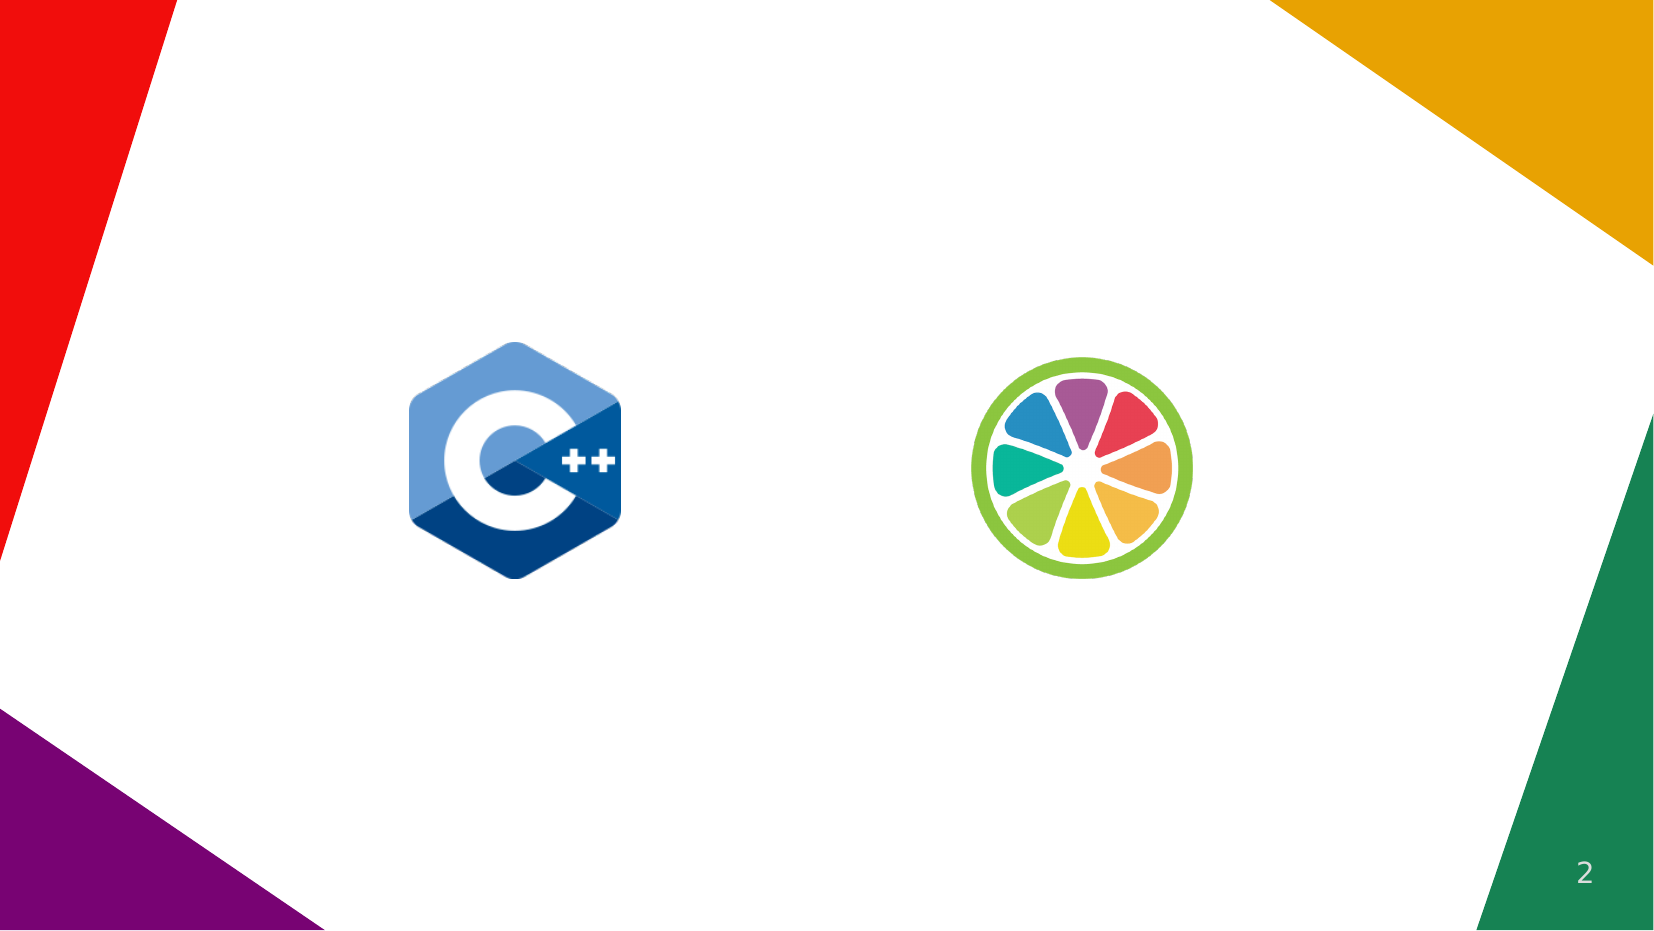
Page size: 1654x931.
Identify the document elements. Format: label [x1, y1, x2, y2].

picture [409, 342, 621, 579]
picture [971, 357, 1193, 579]
